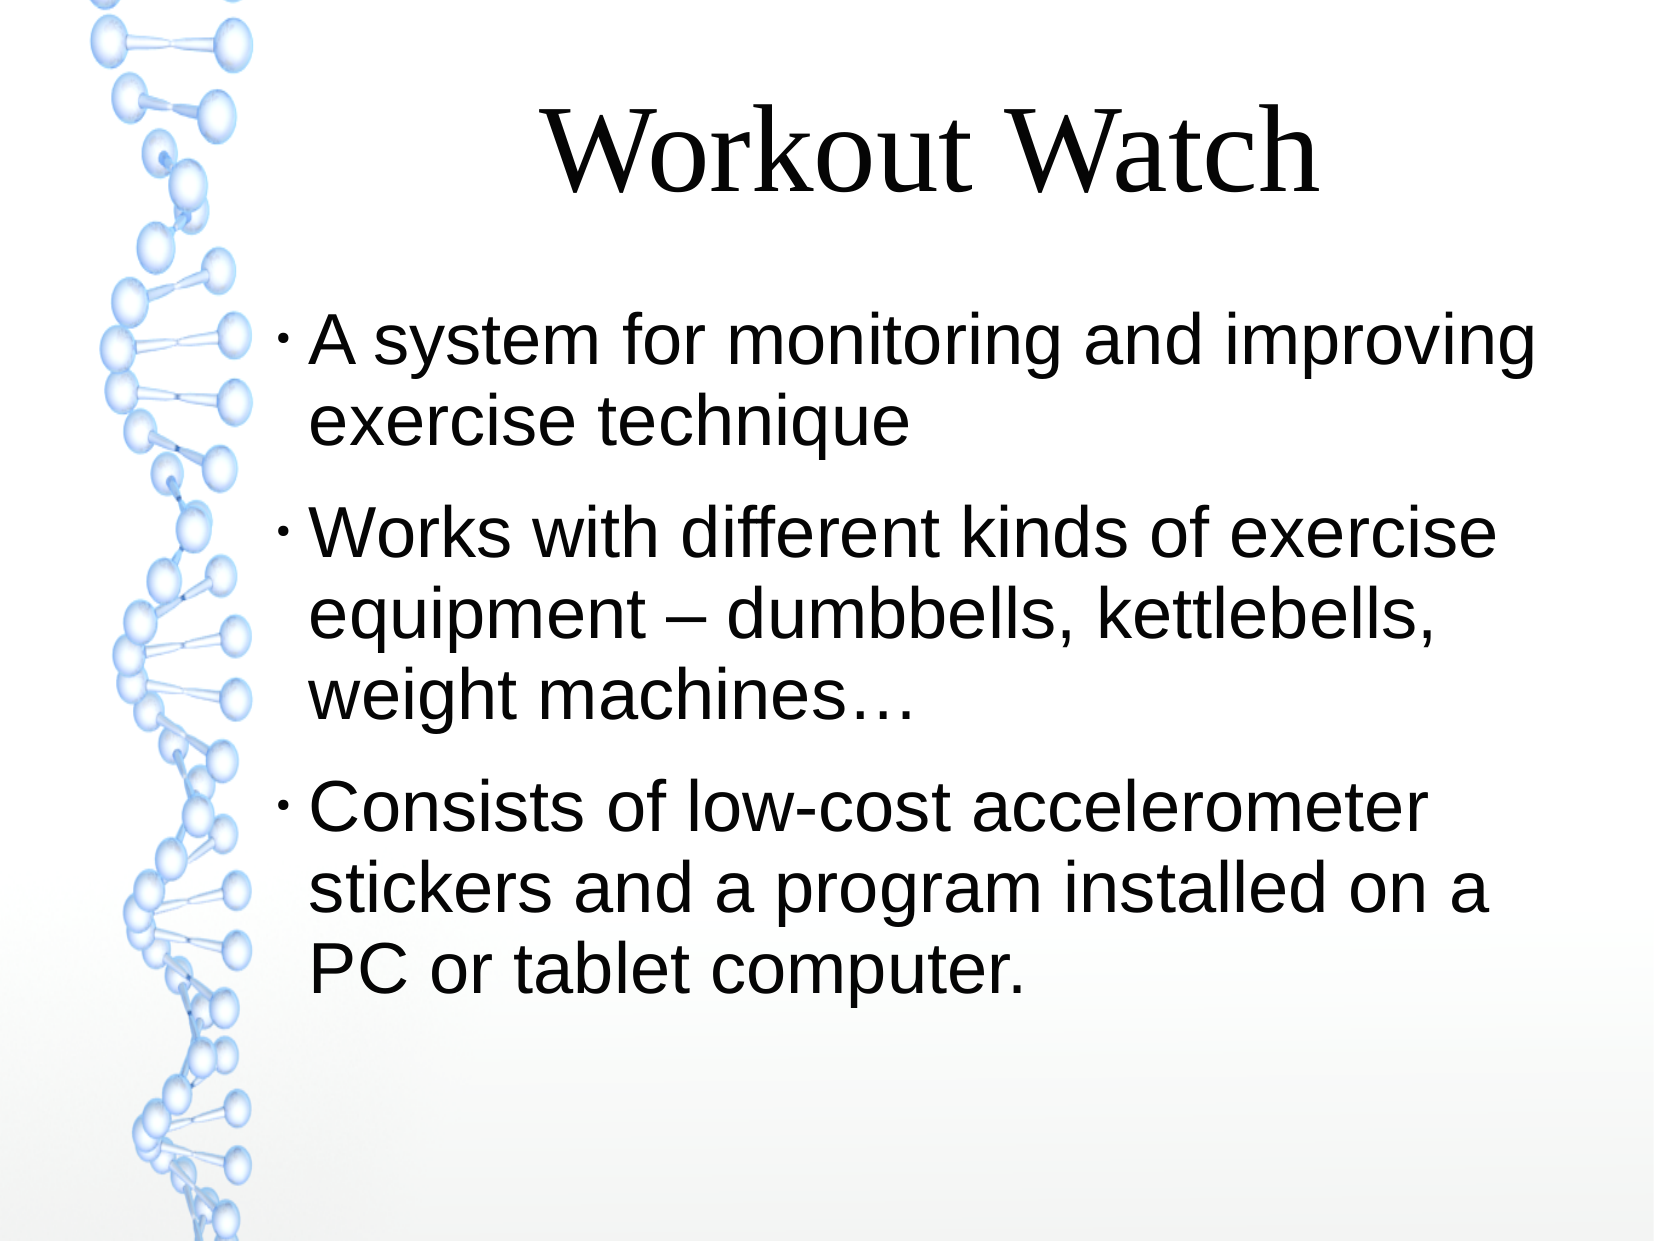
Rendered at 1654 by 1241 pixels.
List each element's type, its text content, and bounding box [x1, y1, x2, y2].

title Workout Watch [265, 47, 1595, 252]
list A system for monitoring and improving exercise technique Works with different kinds of exercise equipment – dumbbells, kettlebells, weight machines… Consists of low-cost accelerometer stickers and a program installed on a PC or tablet computer. [265, 299, 1595, 1019]
picture [0, 0, 1654, 1241]
